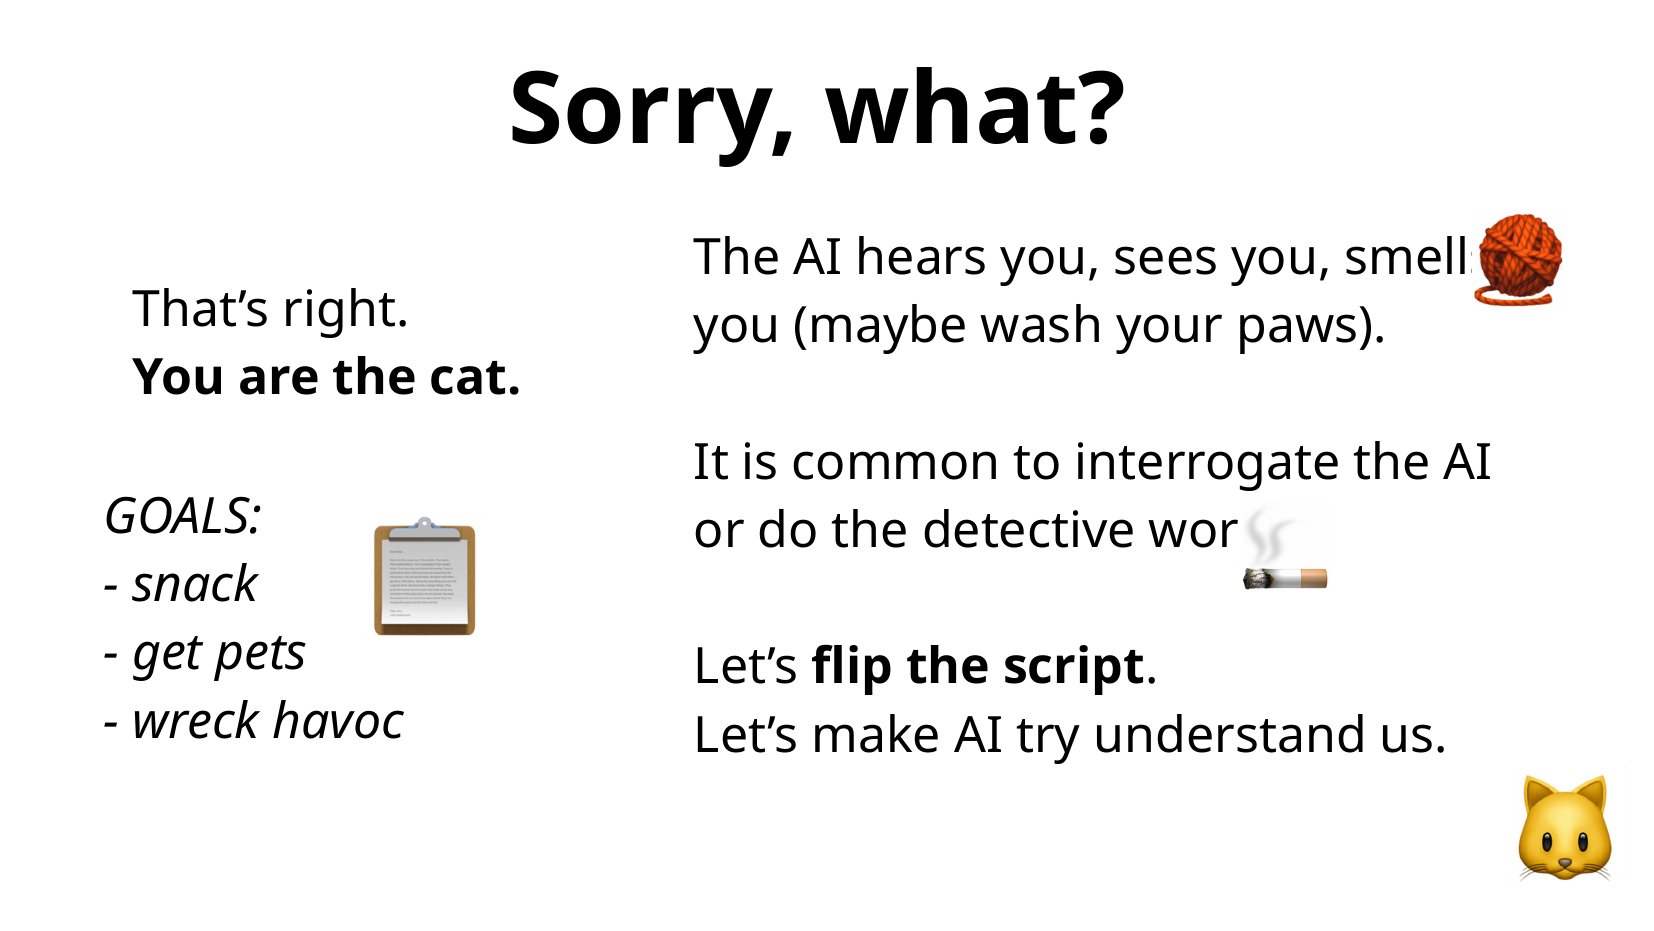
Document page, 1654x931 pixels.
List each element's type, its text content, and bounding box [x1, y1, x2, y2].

text_box That’s right. You are the cat. [118, 265, 562, 480]
picture [365, 516, 484, 636]
picture [1240, 501, 1329, 591]
picture [1505, 767, 1625, 886]
text_box Sorry, what? [354, 29, 1283, 178]
picture [1472, 213, 1565, 307]
text_box GOALS: - snack - get pets - wreck havoc [88, 472, 532, 754]
text_box The AI hears you, sees you, smells you (maybe wash your paws). It is common to interrogate the AI or do the detective work. Let’s flip the script. Let’s make AI try understand us. [679, 213, 1536, 761]
